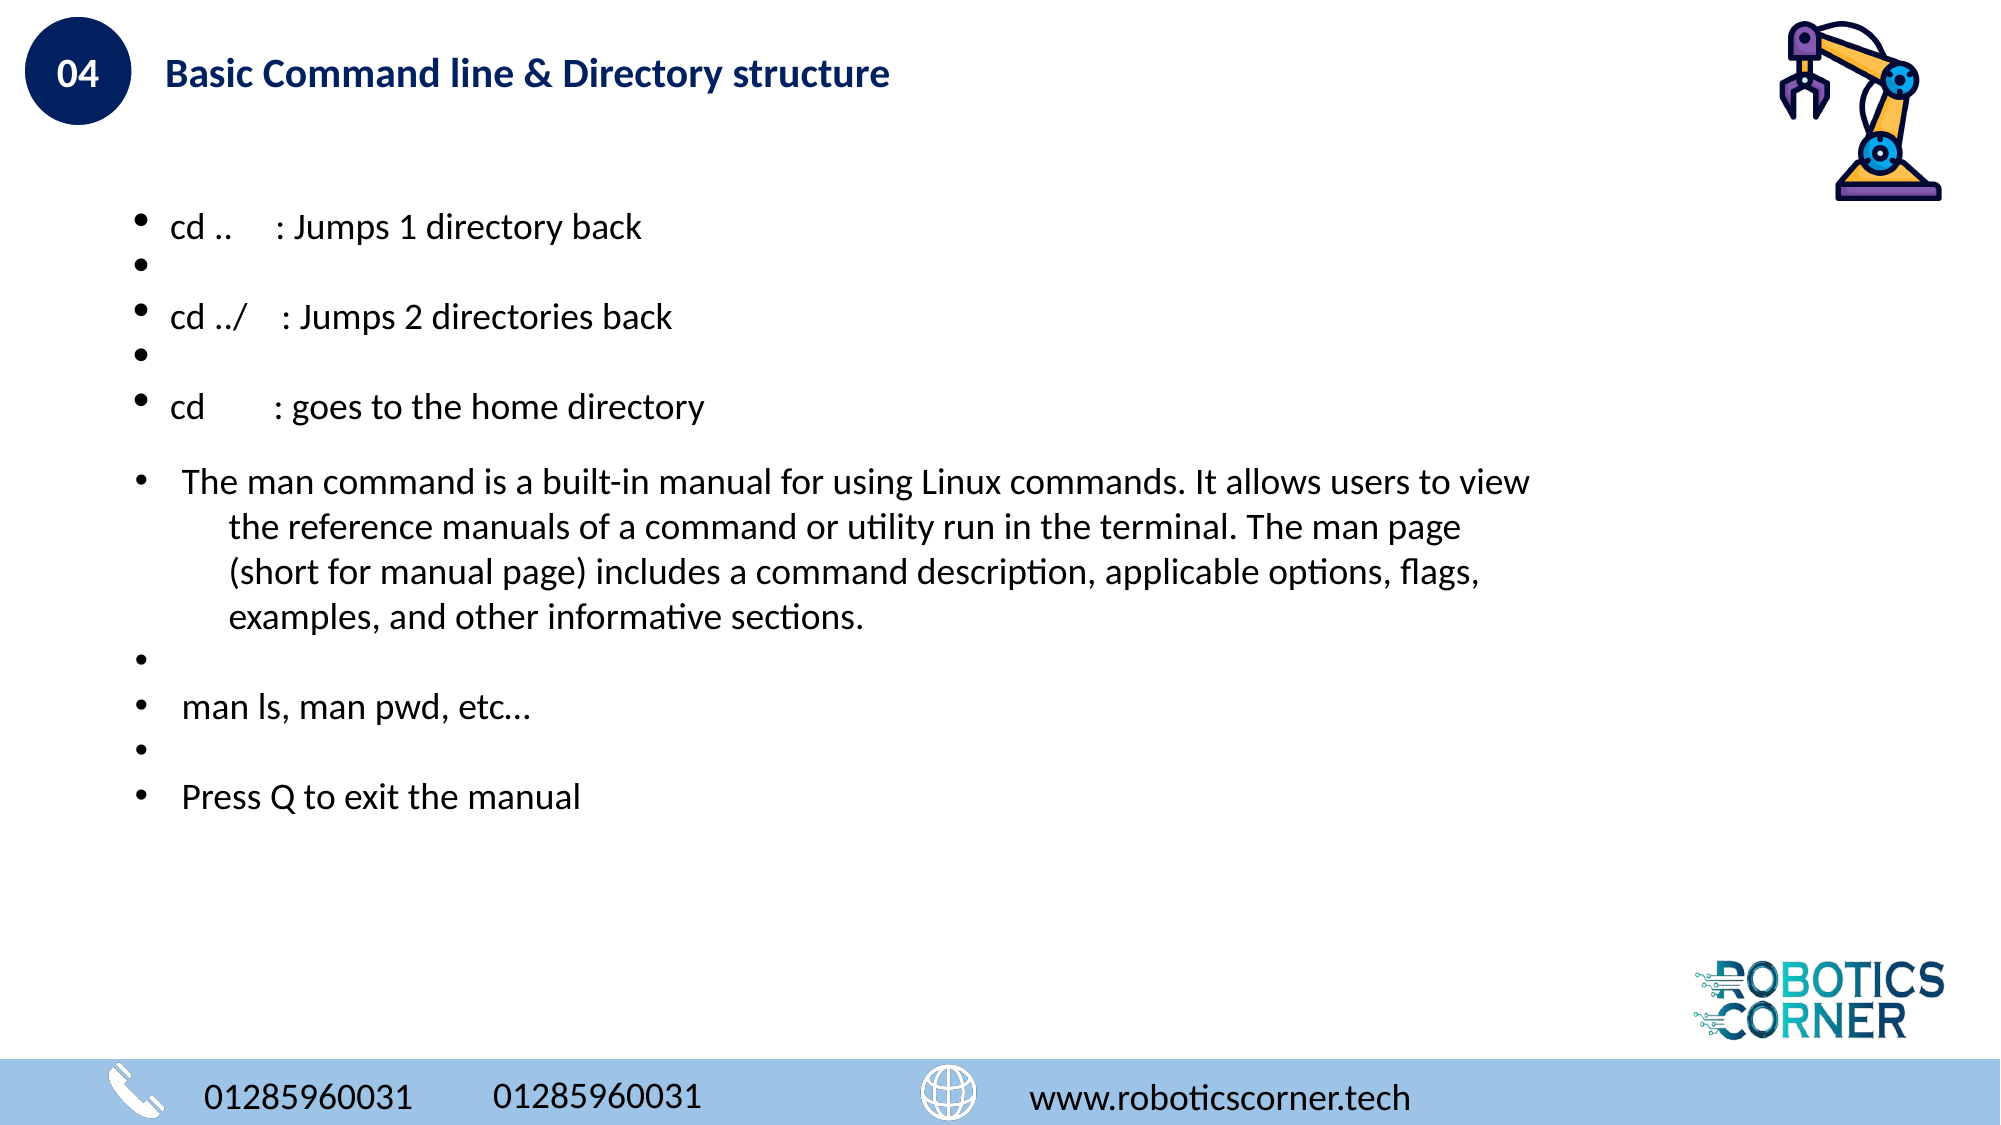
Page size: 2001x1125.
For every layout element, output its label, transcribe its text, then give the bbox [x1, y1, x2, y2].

text_box [981, 1059, 1680, 1125]
text_box [1953, 1059, 2000, 1125]
picture [1771, 21, 1950, 201]
text_box The man command is a built-in manual for using Linux commands. It allows users to view the reference manuals of a command or utility run in the terminal. The man page (short for manual page) includes a command description, applicable options, flags, examples, and other informative sections. man ls, man pwd, etc… Press Q to exit the manual [120, 450, 1575, 825]
picture [915, 1059, 981, 1125]
text_box 01285960031 [189, 1064, 478, 1124]
picture [103, 1057, 170, 1124]
text_box 04 [22, 14, 134, 128]
text_box www.roboticscorner.tech [1015, 1065, 1635, 1125]
text_box [0, 1059, 915, 1125]
text_box cd .. : Jumps 1 directory back cd ../ : Jumps 2 directories back cd : goes to the home directory [120, 195, 990, 435]
picture [1680, 859, 1953, 1125]
text_box Basic Command line & Directory structure [150, 38, 1027, 103]
text_box 01285960031 [478, 1064, 840, 1124]
